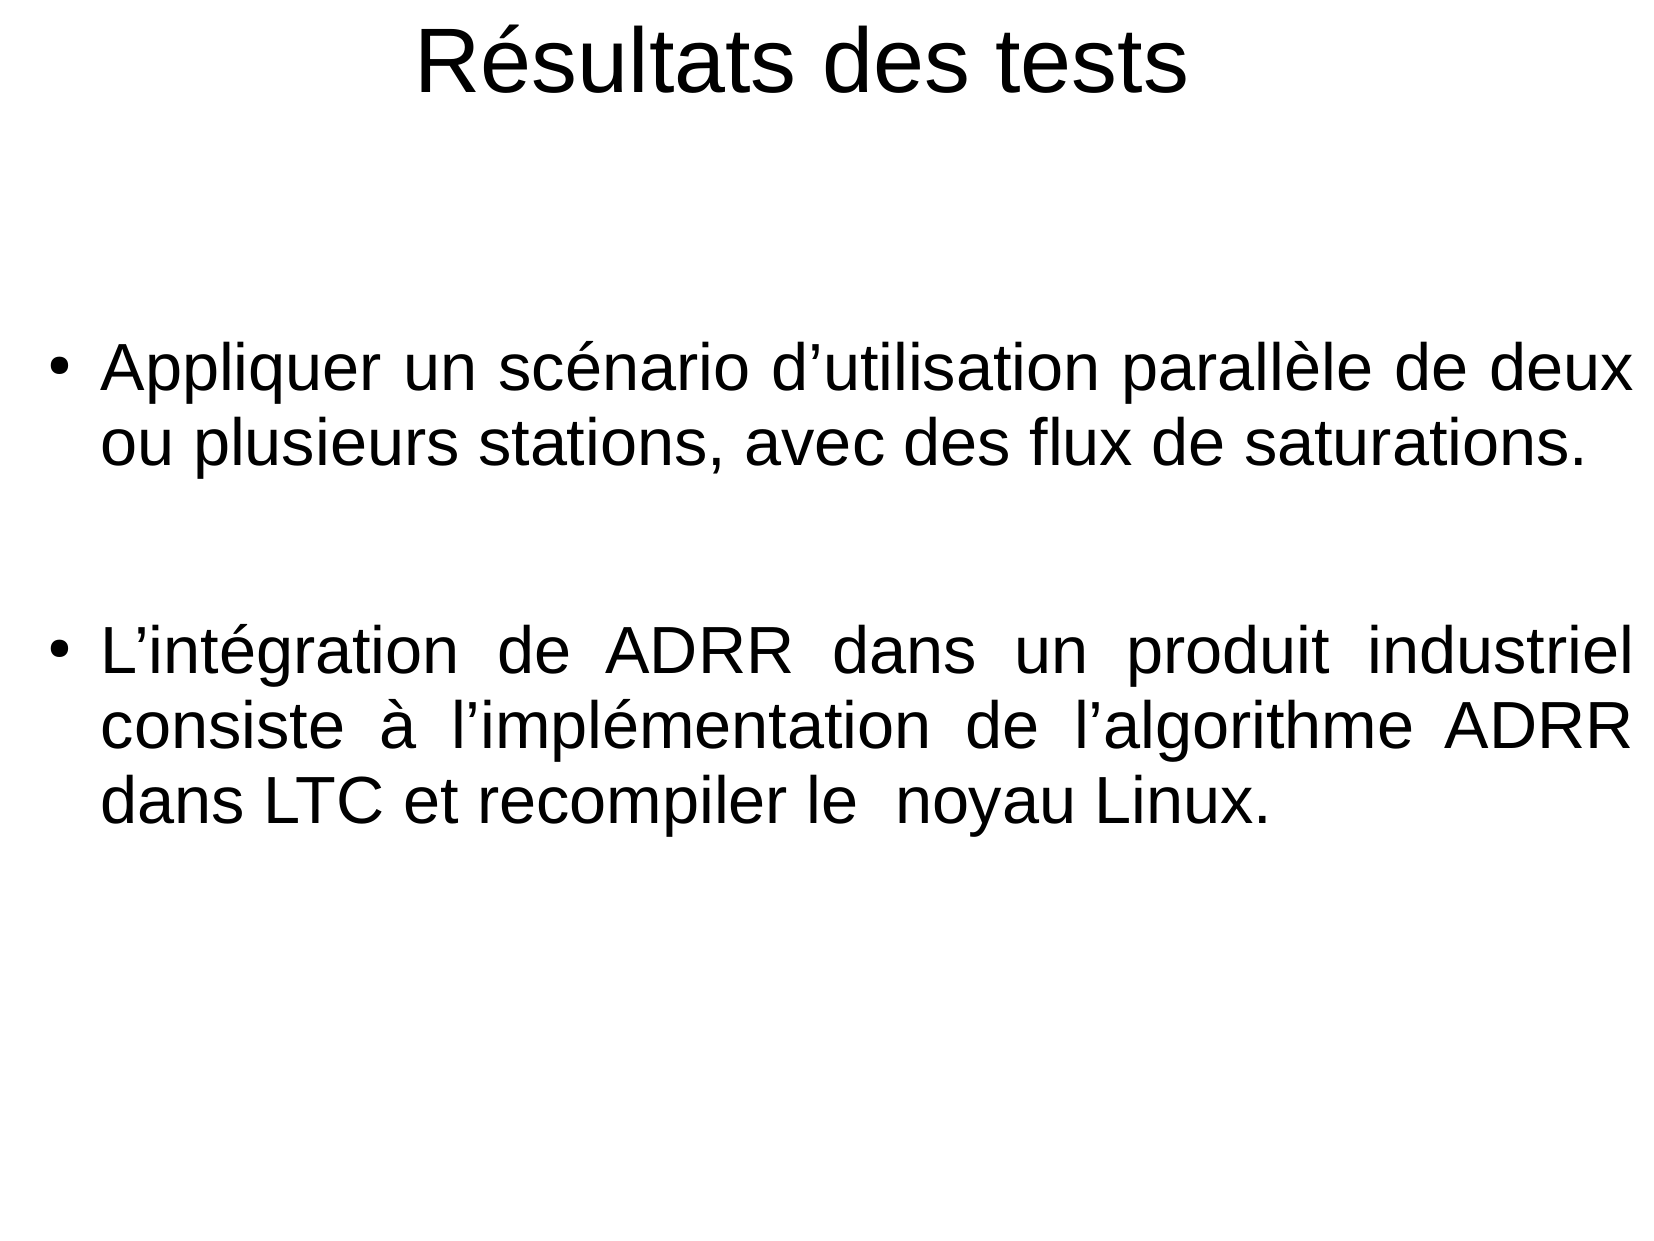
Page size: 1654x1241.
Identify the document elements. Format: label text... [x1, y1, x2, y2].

title Résultats des tests [330, 9, 1276, 113]
list Appliquer un scénario d’utilisation parallèle de deux ou plusieurs stations, avec des flux de saturations. L’intégration de ADRR dans un produit industriel consiste à l’implémentation de l’algorithme ADRR dans LTC et recompiler le noyau Linux. [30, 330, 1636, 1050]
